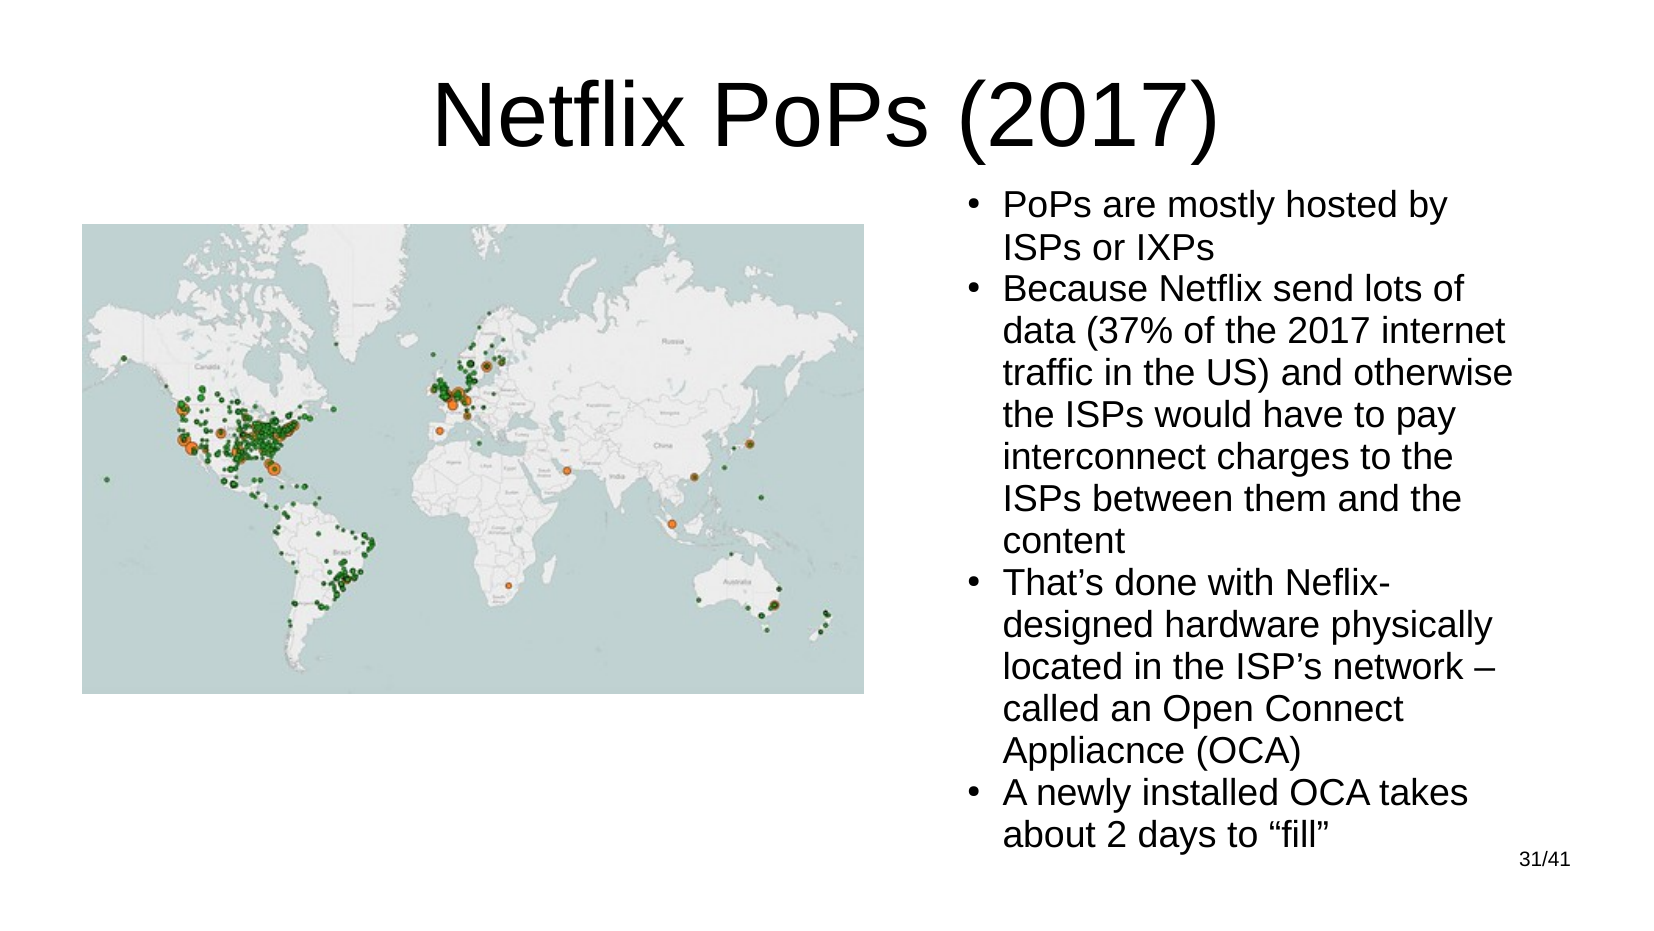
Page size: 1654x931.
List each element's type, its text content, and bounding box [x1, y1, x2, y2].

text_box PoPs are mostly hosted by ISPs or IXPs Because Netflix send lots of data (37% of the 2017 internet traffic in the US) and otherwise the ISPs would have to pay interconnect charges to the ISPs between them and the content That’s done with Neflix-designed hardware physically located in the ISP’s network – called an Open Connect Appliacnce (OCA) A newly installed OCA takes about 2 days to “fill” [952, 176, 1532, 864]
title Netflix PoPs (2017) [82, 37, 1571, 193]
picture [82, 224, 864, 694]
